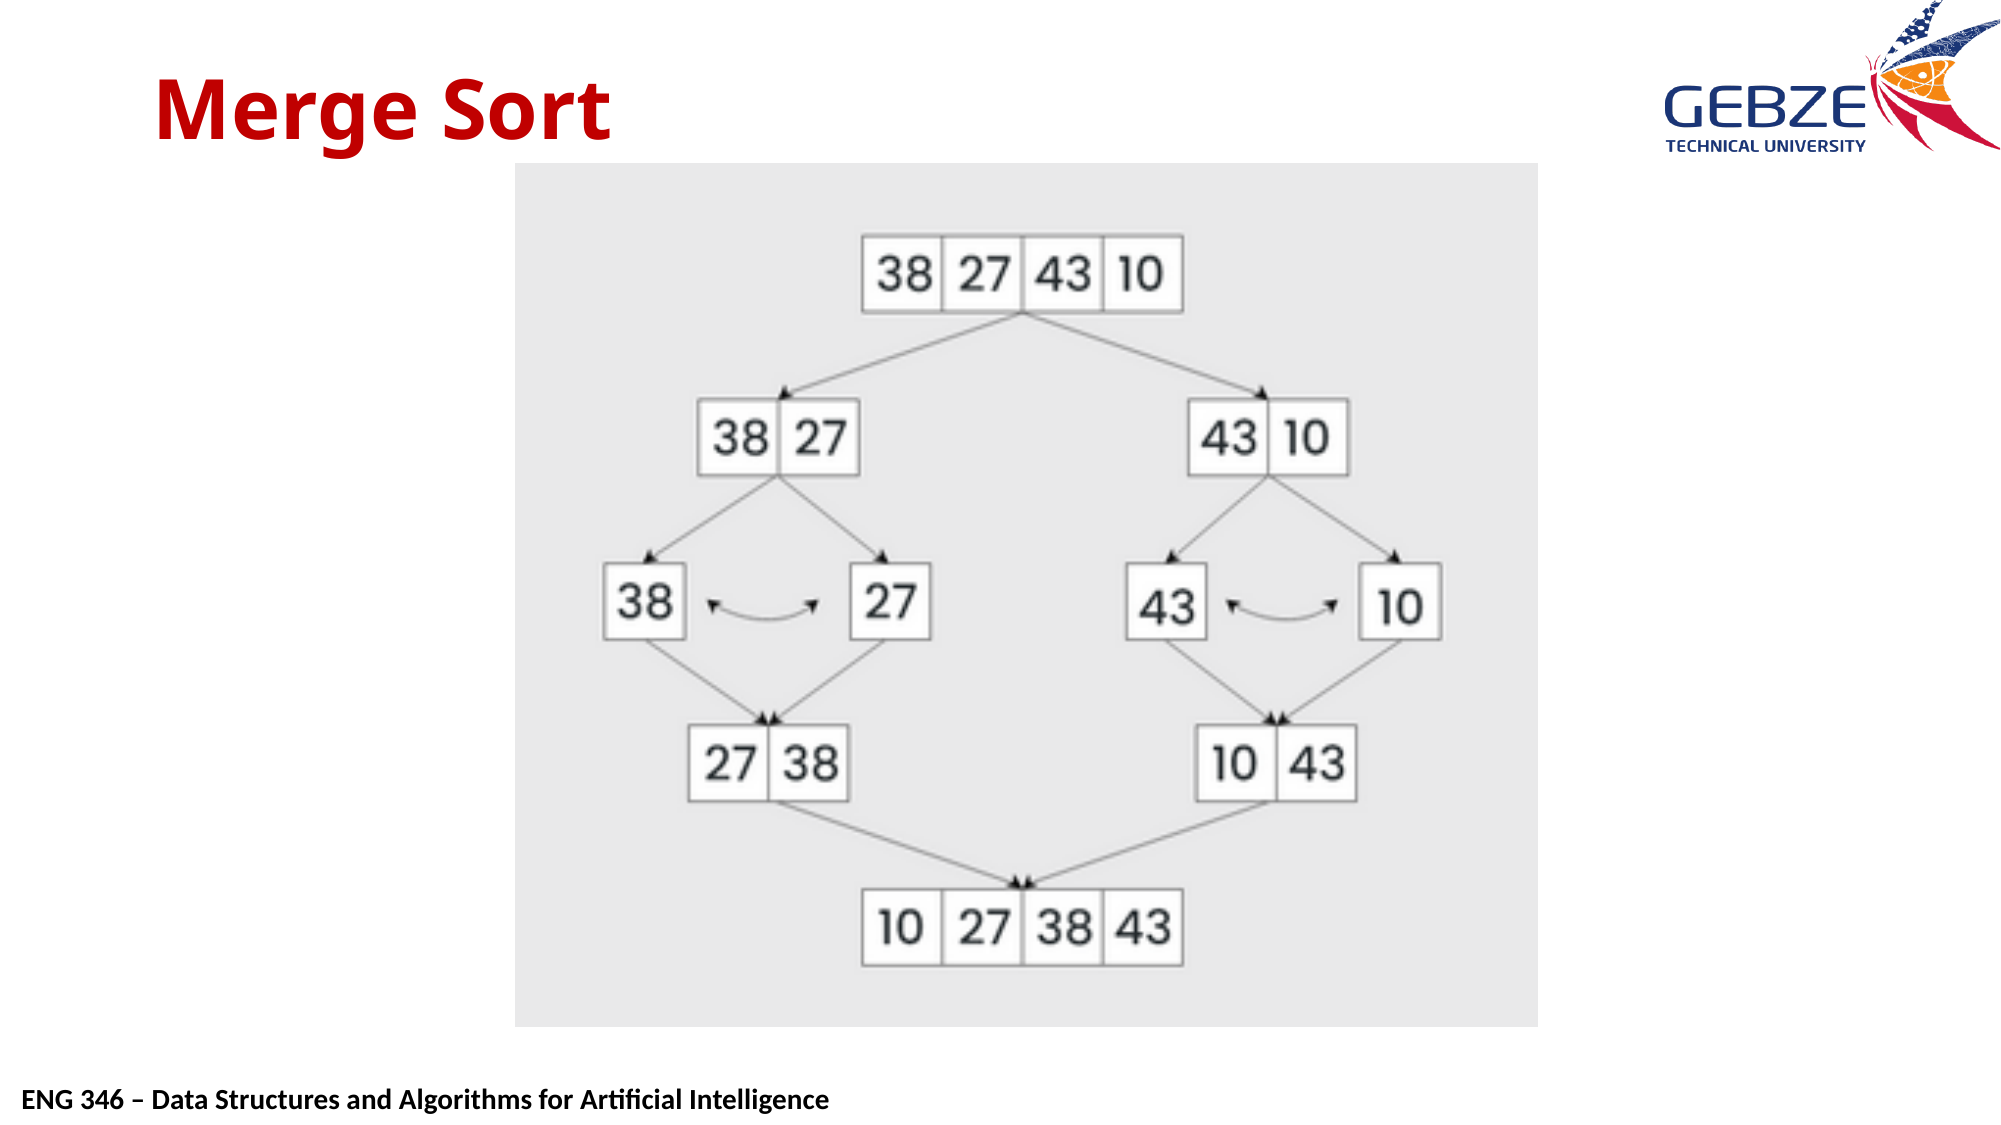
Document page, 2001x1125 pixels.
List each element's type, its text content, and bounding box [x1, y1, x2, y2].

picture [515, 163, 1538, 1027]
picture [1665, 0, 2001, 152]
title Merge Sort [137, 59, 1863, 166]
